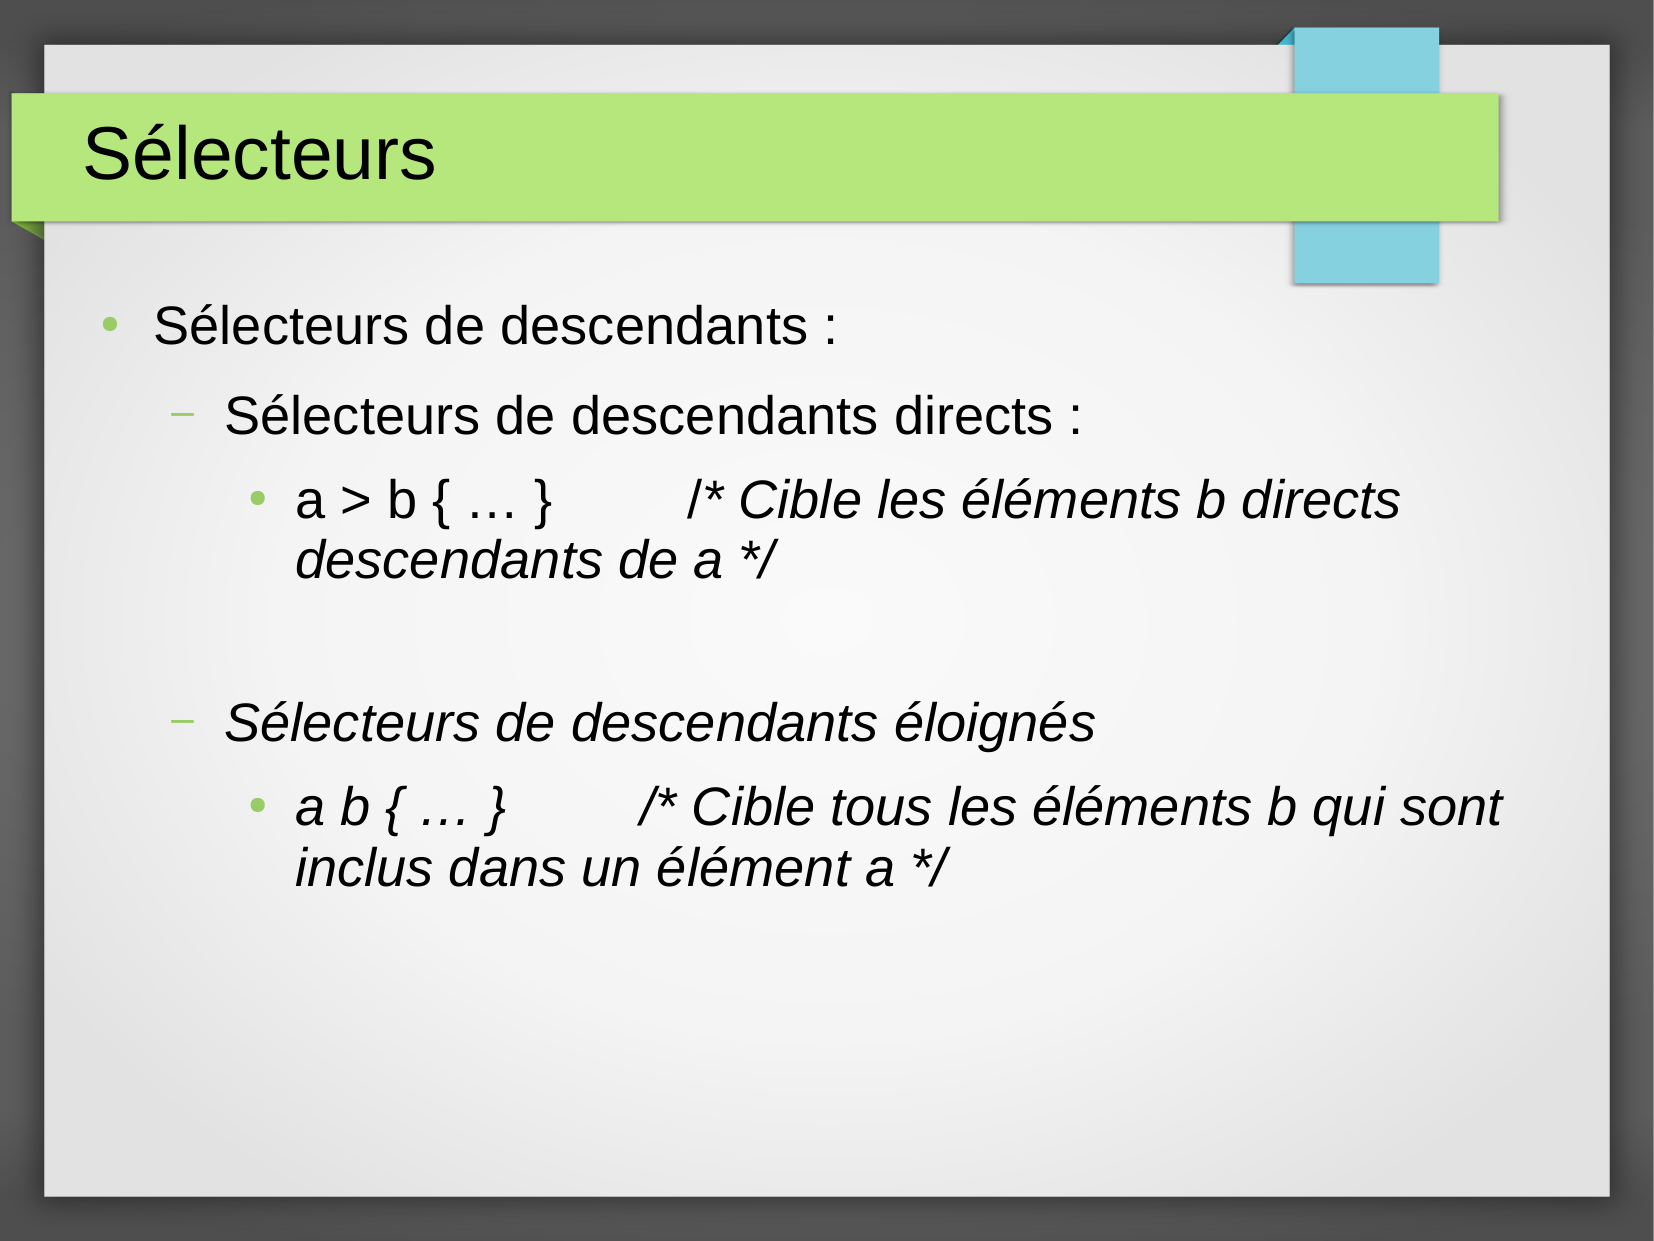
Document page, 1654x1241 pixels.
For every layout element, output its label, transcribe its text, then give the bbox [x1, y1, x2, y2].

list Sélecteurs de descendants : Sélecteurs de descendants directs : a > b { … } /* Cible les éléments b directs descendants de a */ Sélecteurs de descendants éloignés a b { … } /* Cible tous les éléments b qui sont inclus dans un élément a */ [82, 295, 1571, 1015]
title Sélecteurs [82, 94, 1264, 213]
picture [0, 0, 1654, 1241]
